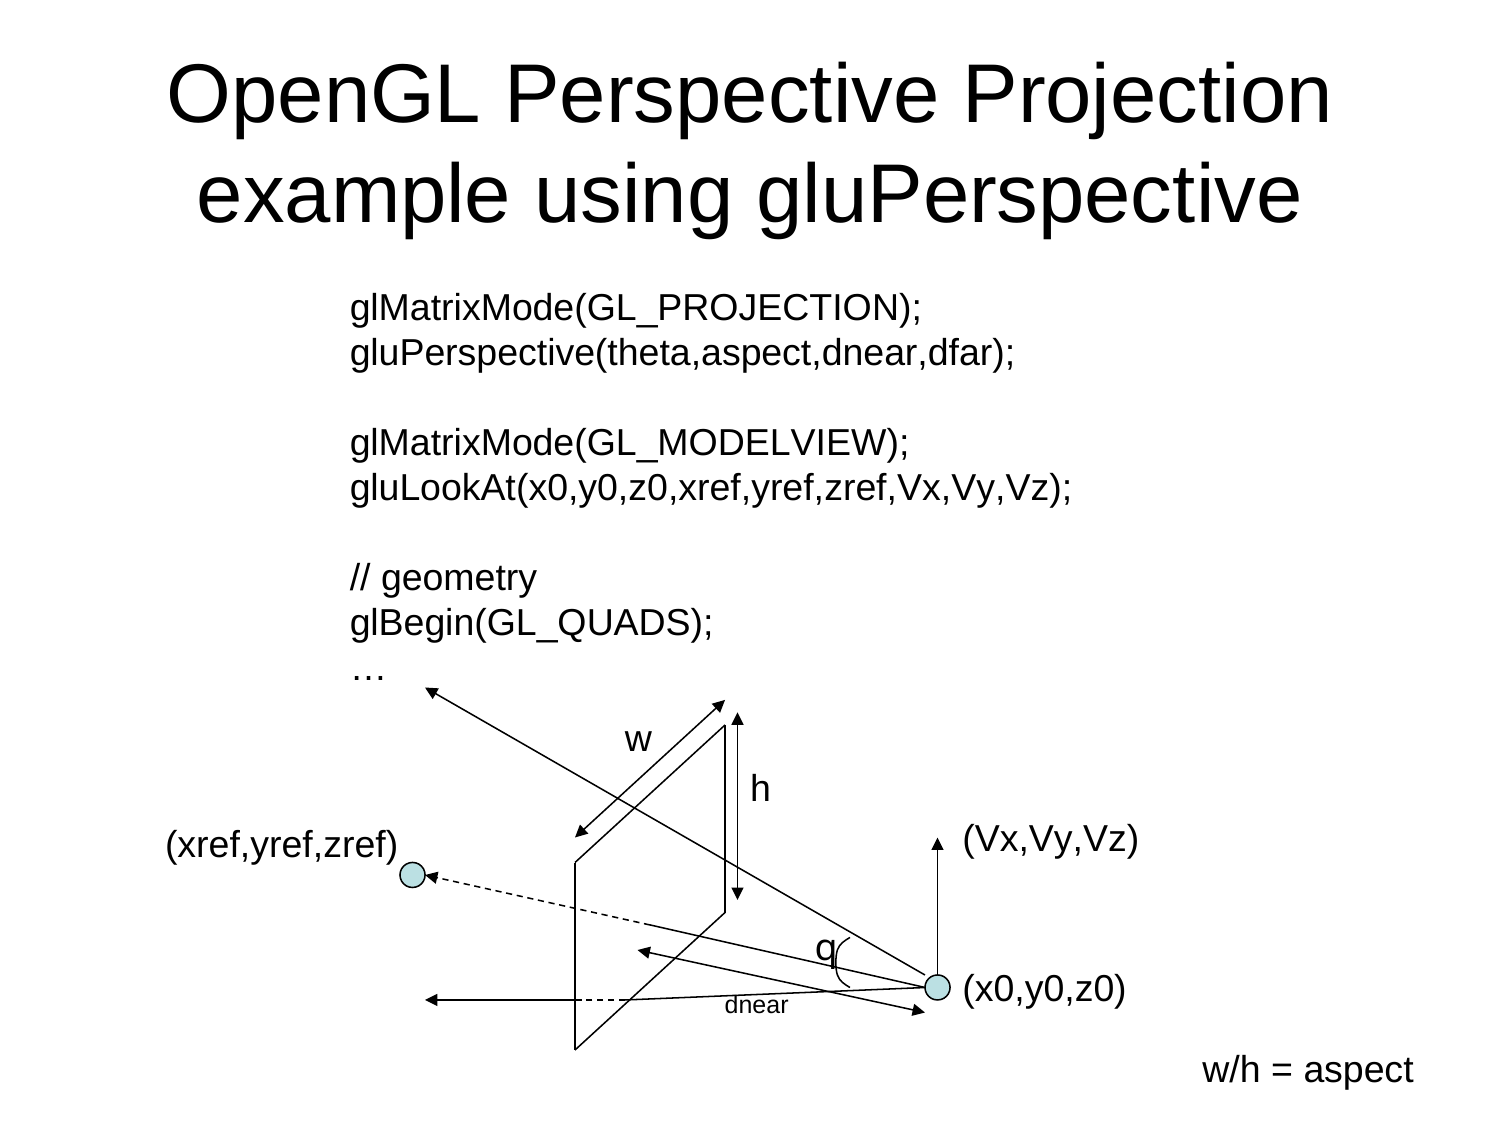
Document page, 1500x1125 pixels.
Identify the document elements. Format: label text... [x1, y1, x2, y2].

text_box [925, 974, 951, 1000]
text_box h [735, 755, 786, 817]
text_box q [799, 914, 853, 976]
text_box dnear [709, 994, 804, 1026]
text_box glMatrixMode(GL_PROJECTION); gluPerspective(theta,aspect,dnear,dfar); glMatrixMode(GL_MODELVIEW); gluLookAt(x0,y0,z0,xref,yref,zref,Vx,Vy,Vz); // geometry glBegin(GL_QUADS); … [335, 274, 1088, 696]
text_box w [610, 705, 667, 767]
text_box dnear [709, 980, 804, 995]
text_box w/h = aspect [1187, 1037, 1429, 1098]
text_box (xref,yref,zref) [150, 812, 414, 873]
text_box (x0,y0,z0) [947, 955, 1142, 1017]
text_box (Vx,Vy,Vz) [947, 805, 1155, 867]
text_box [399, 862, 426, 888]
title OpenGL Perspective Projection example using gluPerspective [75, 31, 1426, 247]
